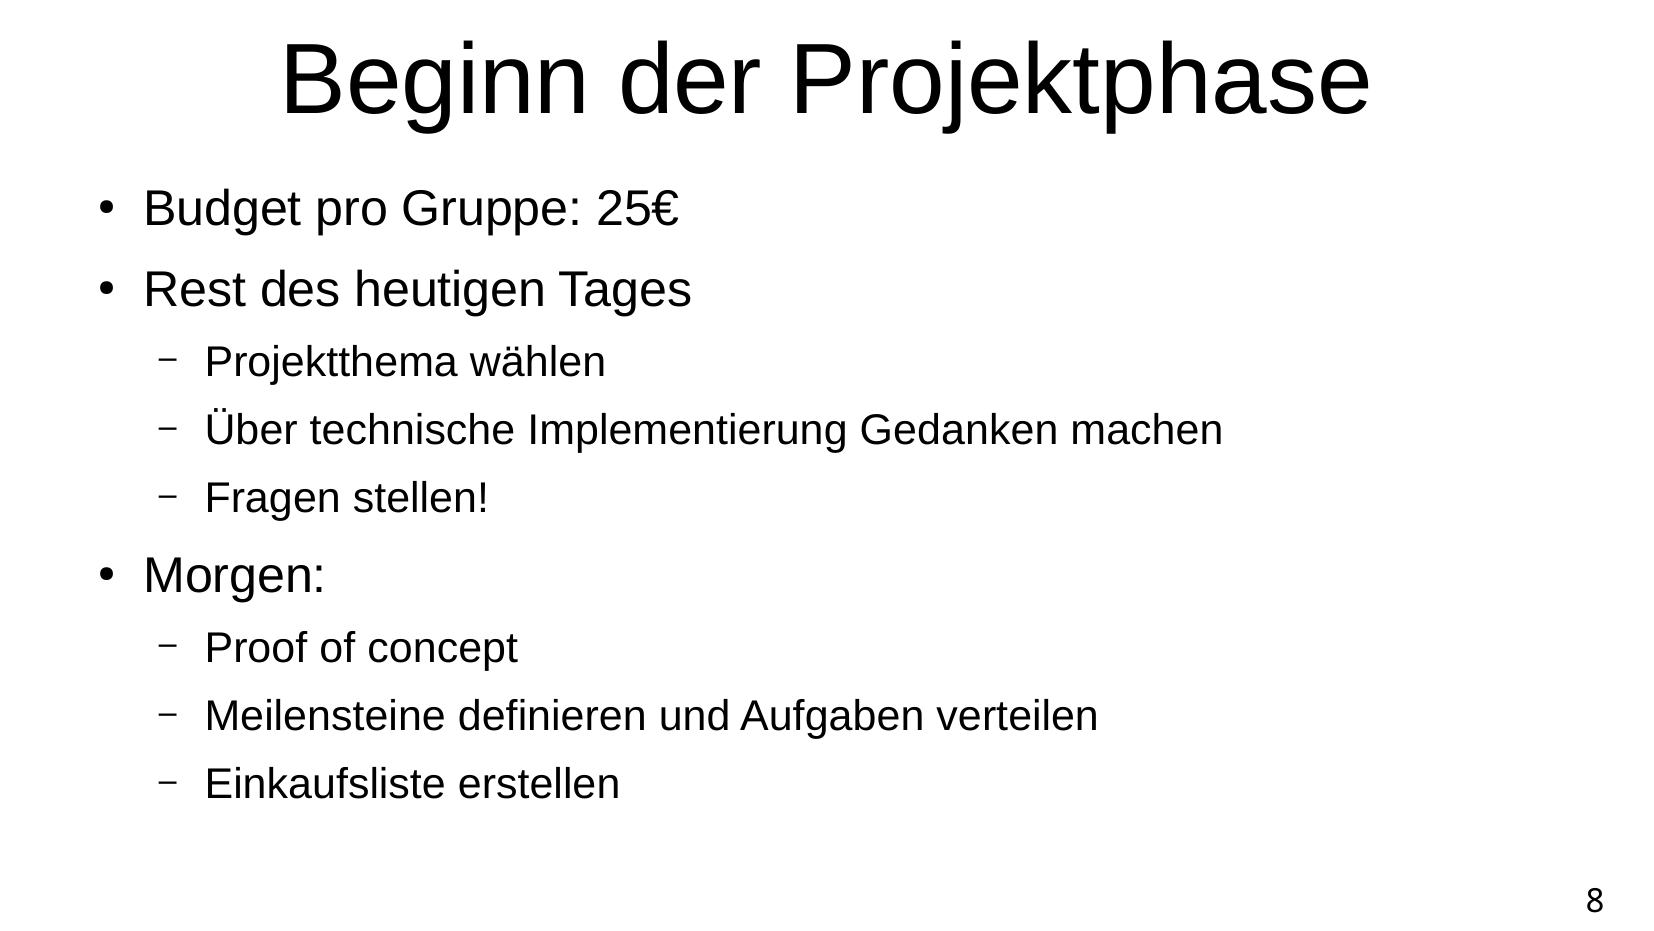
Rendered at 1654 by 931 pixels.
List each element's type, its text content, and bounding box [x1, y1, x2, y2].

list Budget pro Gruppe: 25€ Rest des heutigen Tages Projektthema wählen Über technische Implementierung Gedanken machen Fragen stellen! Morgen: Proof of concept Meilensteine definieren und Aufgaben verteilen Einkaufsliste erstellen [82, 180, 1571, 811]
title Beginn der Projektphase [82, 1, 1571, 157]
